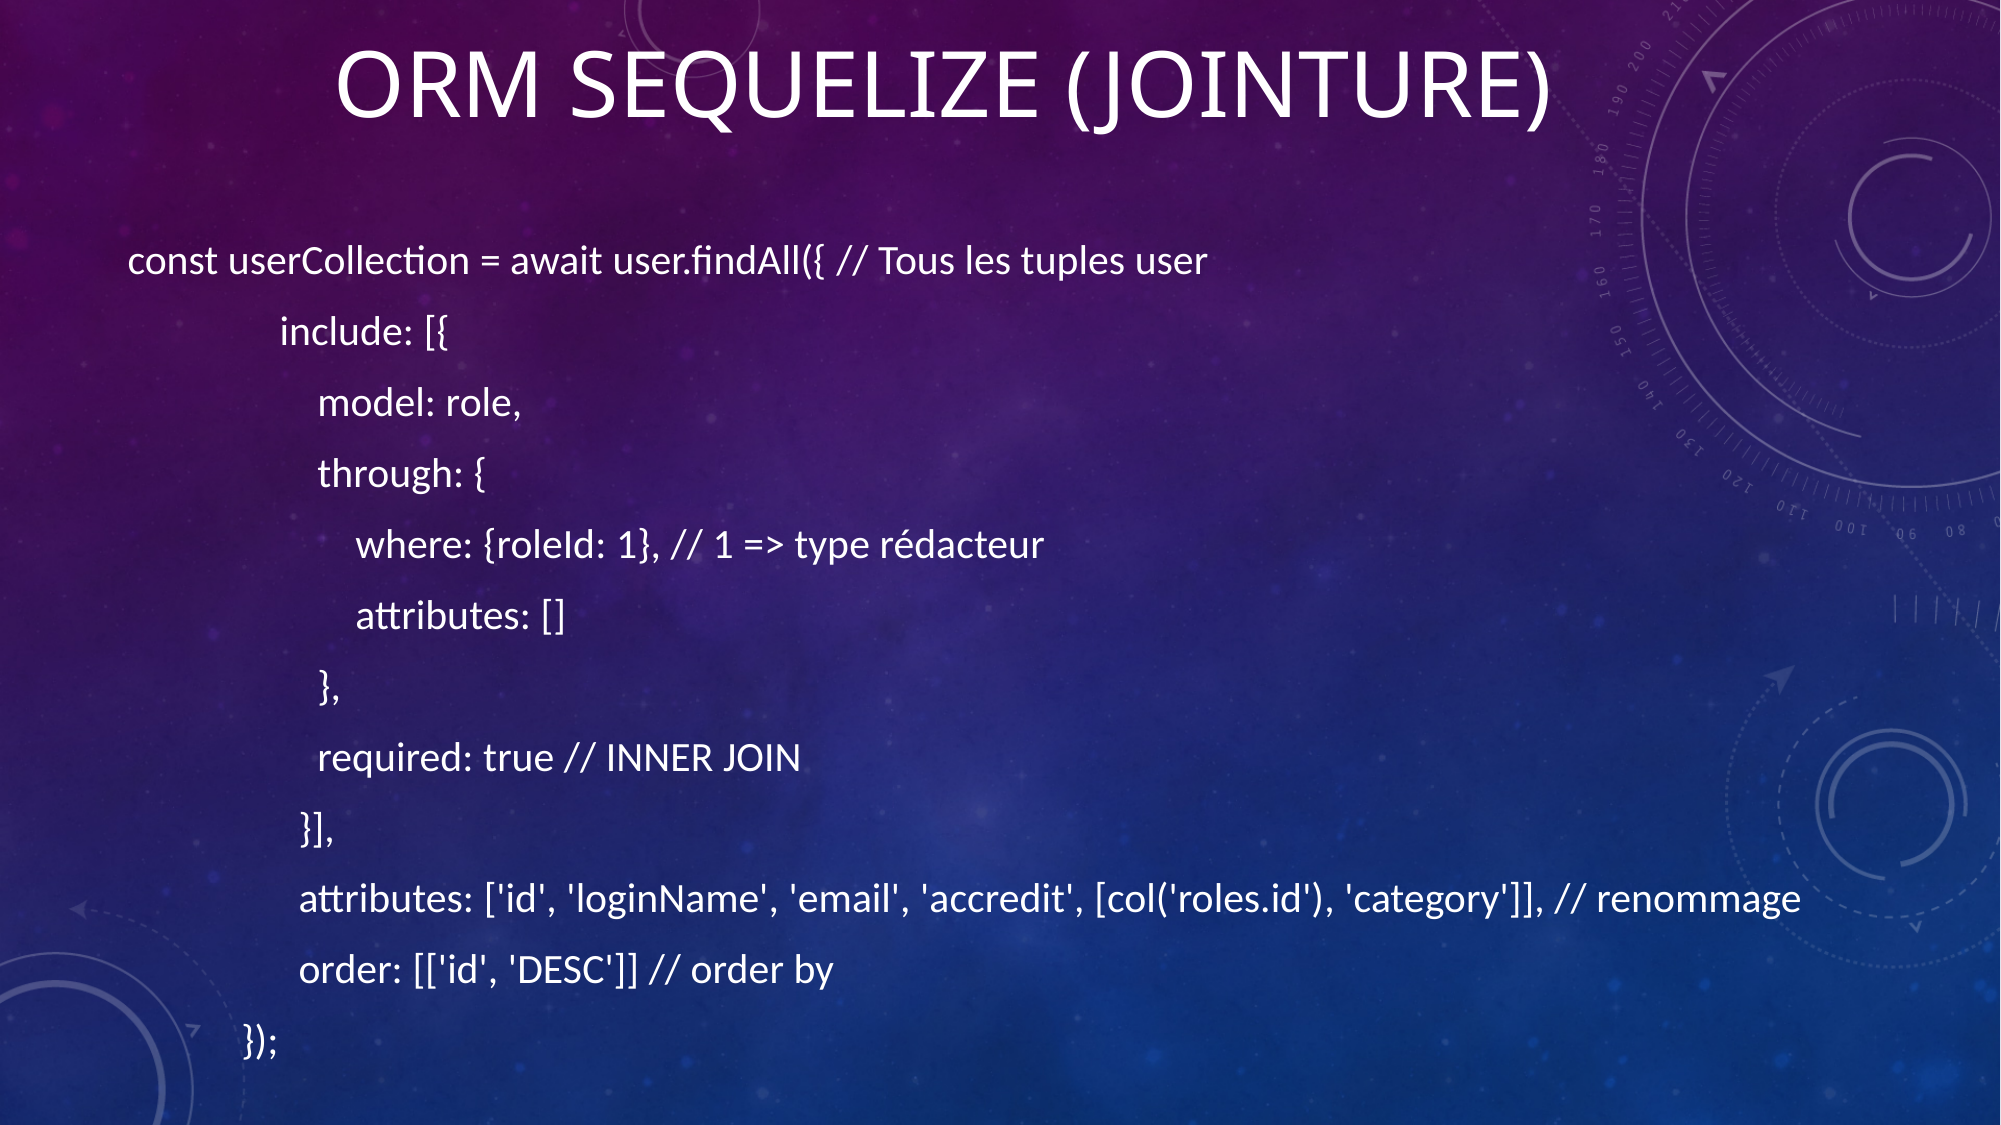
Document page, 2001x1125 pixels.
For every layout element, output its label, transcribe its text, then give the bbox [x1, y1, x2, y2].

title ORM sequelize (jointure) [112, 0, 1775, 173]
list const userCollection = await user.findAll({ // Tous les tuples user include: [{ model: role, through: { where: {roleId: 1}, // 1 => type rédacteur attributes: [] }, required: true // INNER JOIN }], attributes: ['id', 'loginName', 'email', 'accredit', [col('roles.id'), 'category']], // renommage order: [['id', 'DESC']] // order by }); [112, 198, 1879, 1098]
